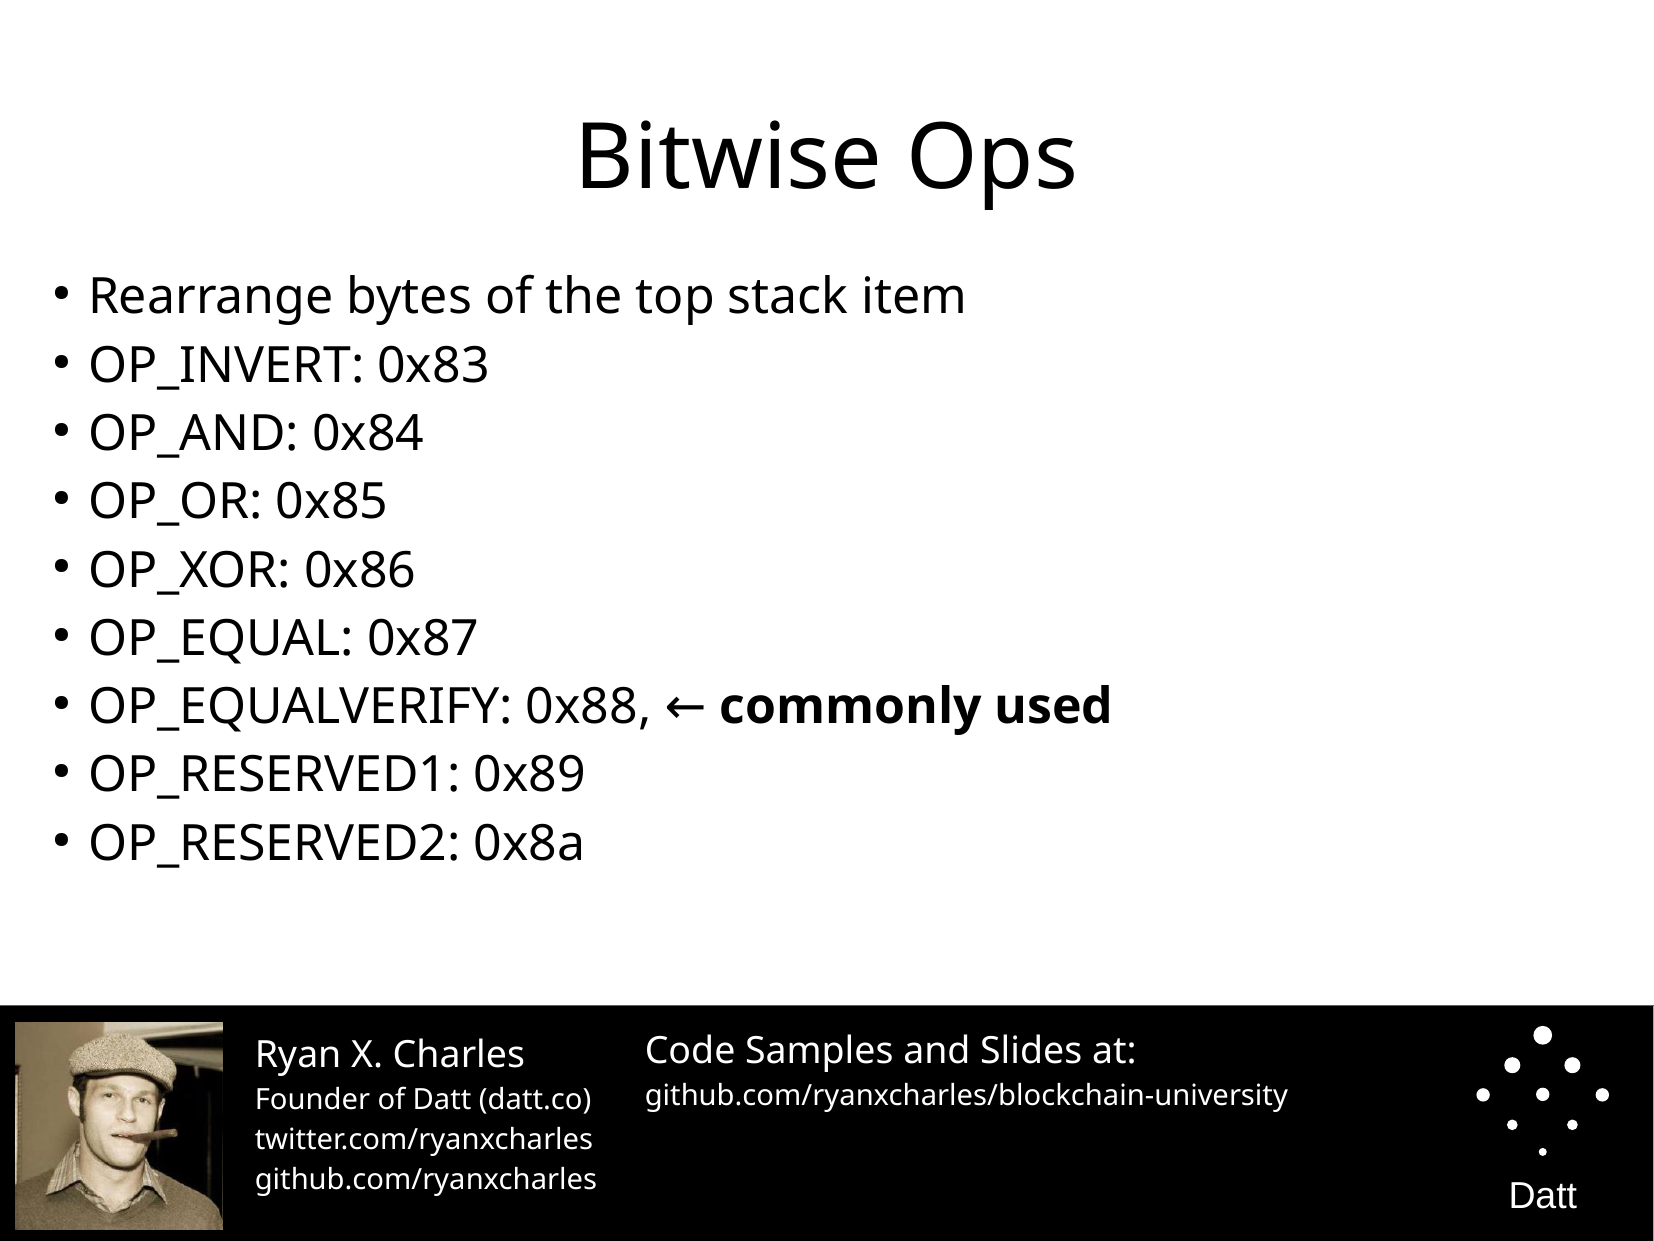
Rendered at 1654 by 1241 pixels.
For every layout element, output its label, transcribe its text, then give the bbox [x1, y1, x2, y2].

text_box [0, 1005, 1654, 1241]
picture [1475, 1023, 1611, 1159]
subtitle Rearrange bytes of the top stack item OP_INVERT: 0x83 OP_AND: 0x84 OP_OR: 0x85 OP_XOR: 0x86 OP_EQUAL: 0x87 OP_EQUALVERIFY: 0x88, ← commonly used OP_RESERVED1: 0x89 OP_RESERVED2: 0x8a [52, 260, 1606, 961]
picture [15, 1022, 223, 1231]
text_box Ryan X. Charles Founder of Datt (datt.co) twitter.com/ryanxcharles github.com/ryanxcharles [240, 1020, 976, 1241]
title Bitwise Ops [82, 49, 1571, 257]
text_box Datt [1452, 1167, 1633, 1241]
text_box Code Samples and Slides at: github.com/ryanxcharles/blockchain-university [630, 1015, 1403, 1156]
